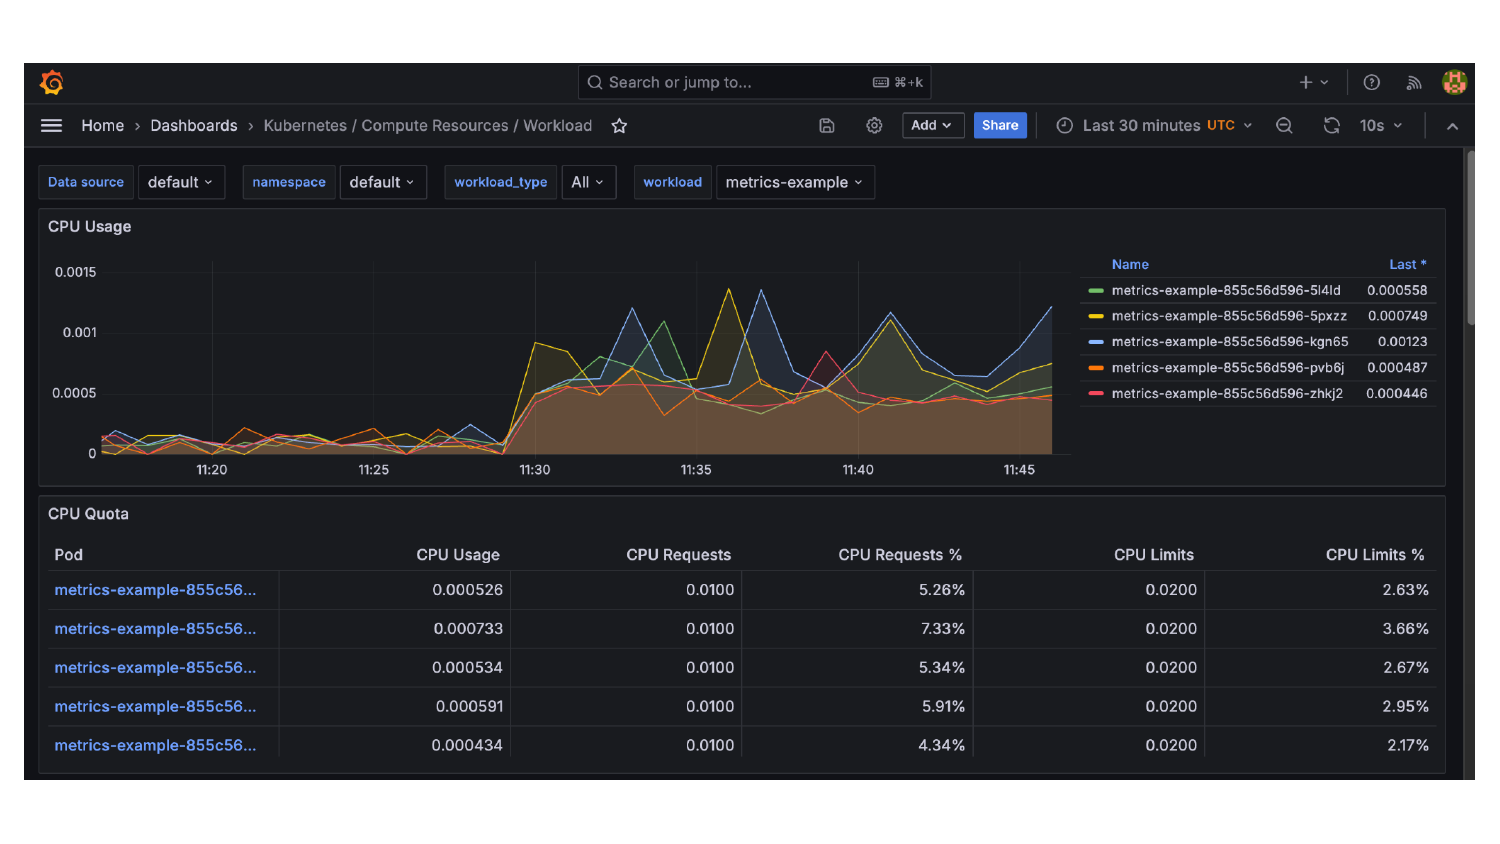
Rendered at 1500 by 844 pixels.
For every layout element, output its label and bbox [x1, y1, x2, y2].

picture [24, 63, 1475, 780]
